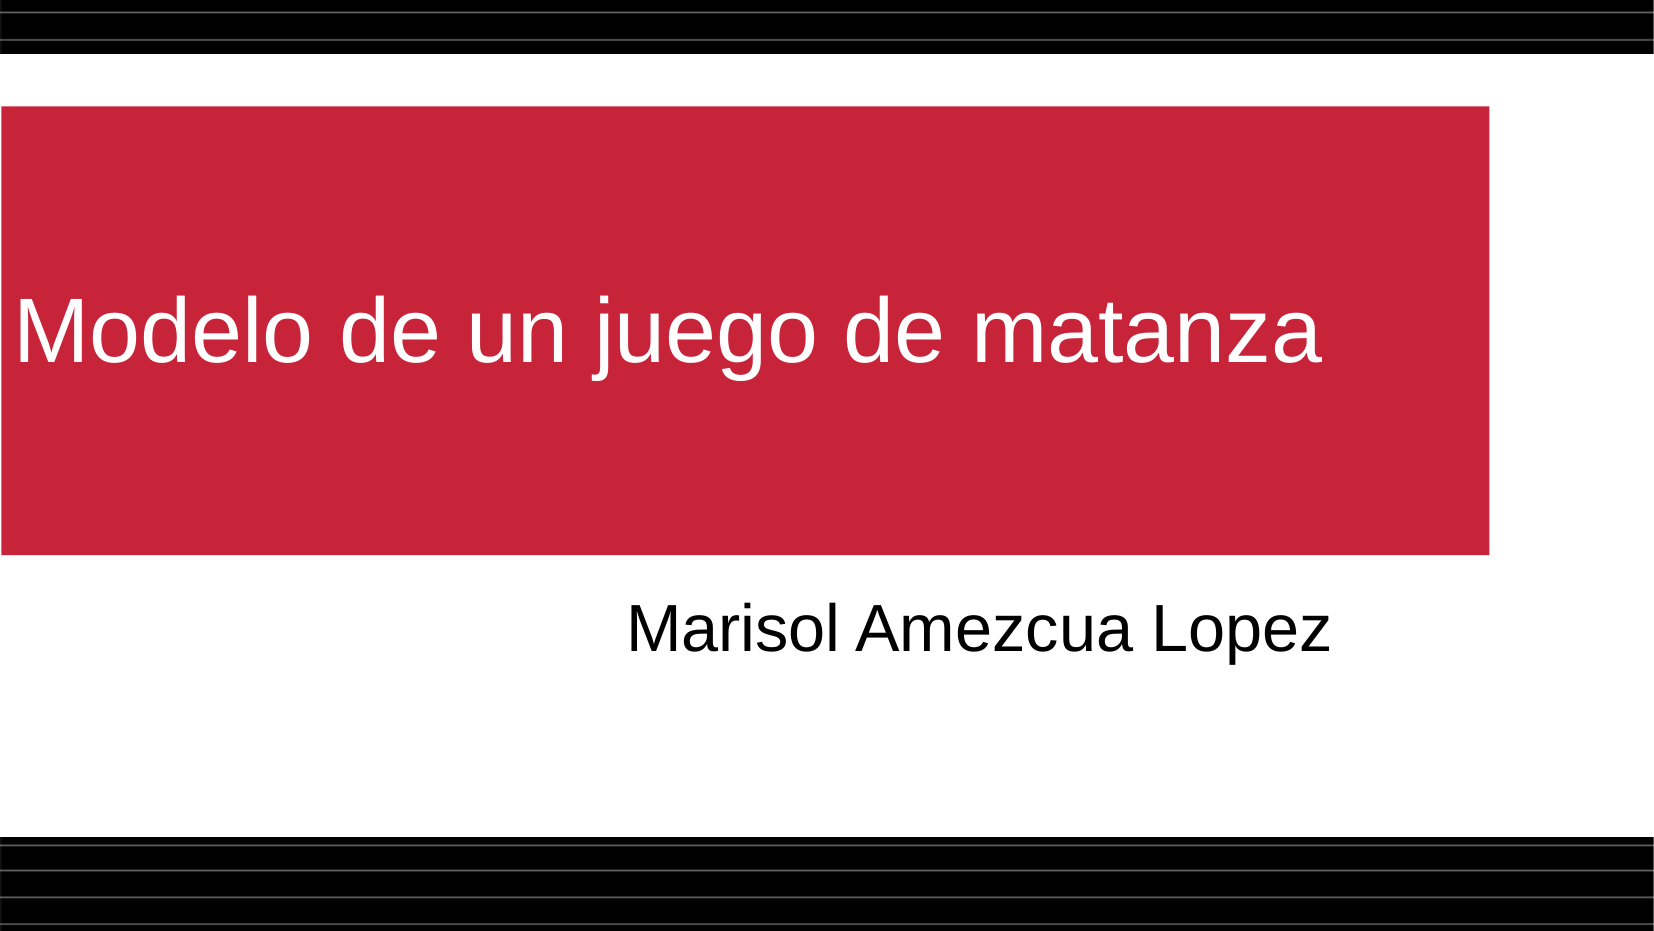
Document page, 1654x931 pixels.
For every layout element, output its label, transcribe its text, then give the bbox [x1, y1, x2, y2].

picture [0, 0, 1654, 54]
subtitle Marisol Amezcua Lopez [625, 590, 1489, 804]
picture [0, 837, 1654, 931]
title Modelo de un juego de matanza [1, 106, 1490, 556]
